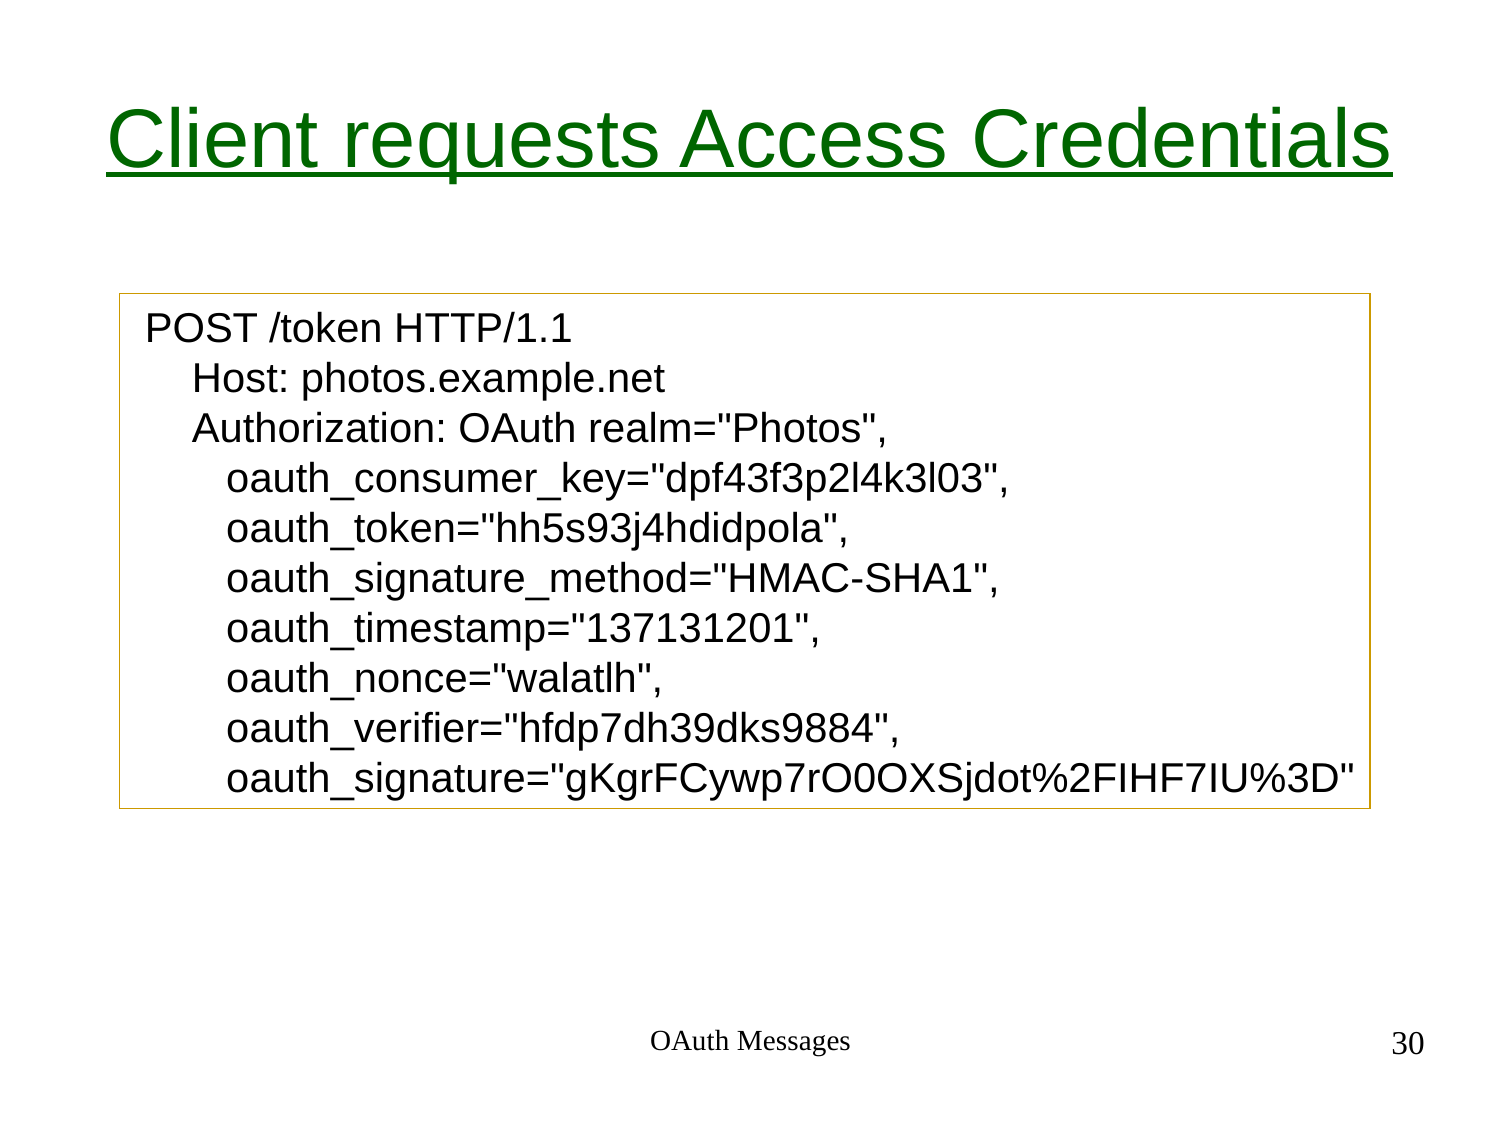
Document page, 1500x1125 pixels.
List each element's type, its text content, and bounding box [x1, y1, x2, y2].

text_box POST /token HTTP/1.1 Host: photos.example.net Authorization: OAuth realm="Photos", oauth_consumer_key="dpf43f3p2l4k3l03", oauth_token="hh5s93j4hdidpola", oauth_signature_method="HMAC-SHA1", oauth_timestamp="137131201", oauth_nonce="walatlh", oauth_verifier="hfdp7dh39dks9884", oauth_signature="gKgrFCywp7rO0OXSjdot%2FIHF7IU%3D" [119, 293, 1371, 809]
title Client requests Access Credentials [75, 45, 1425, 233]
